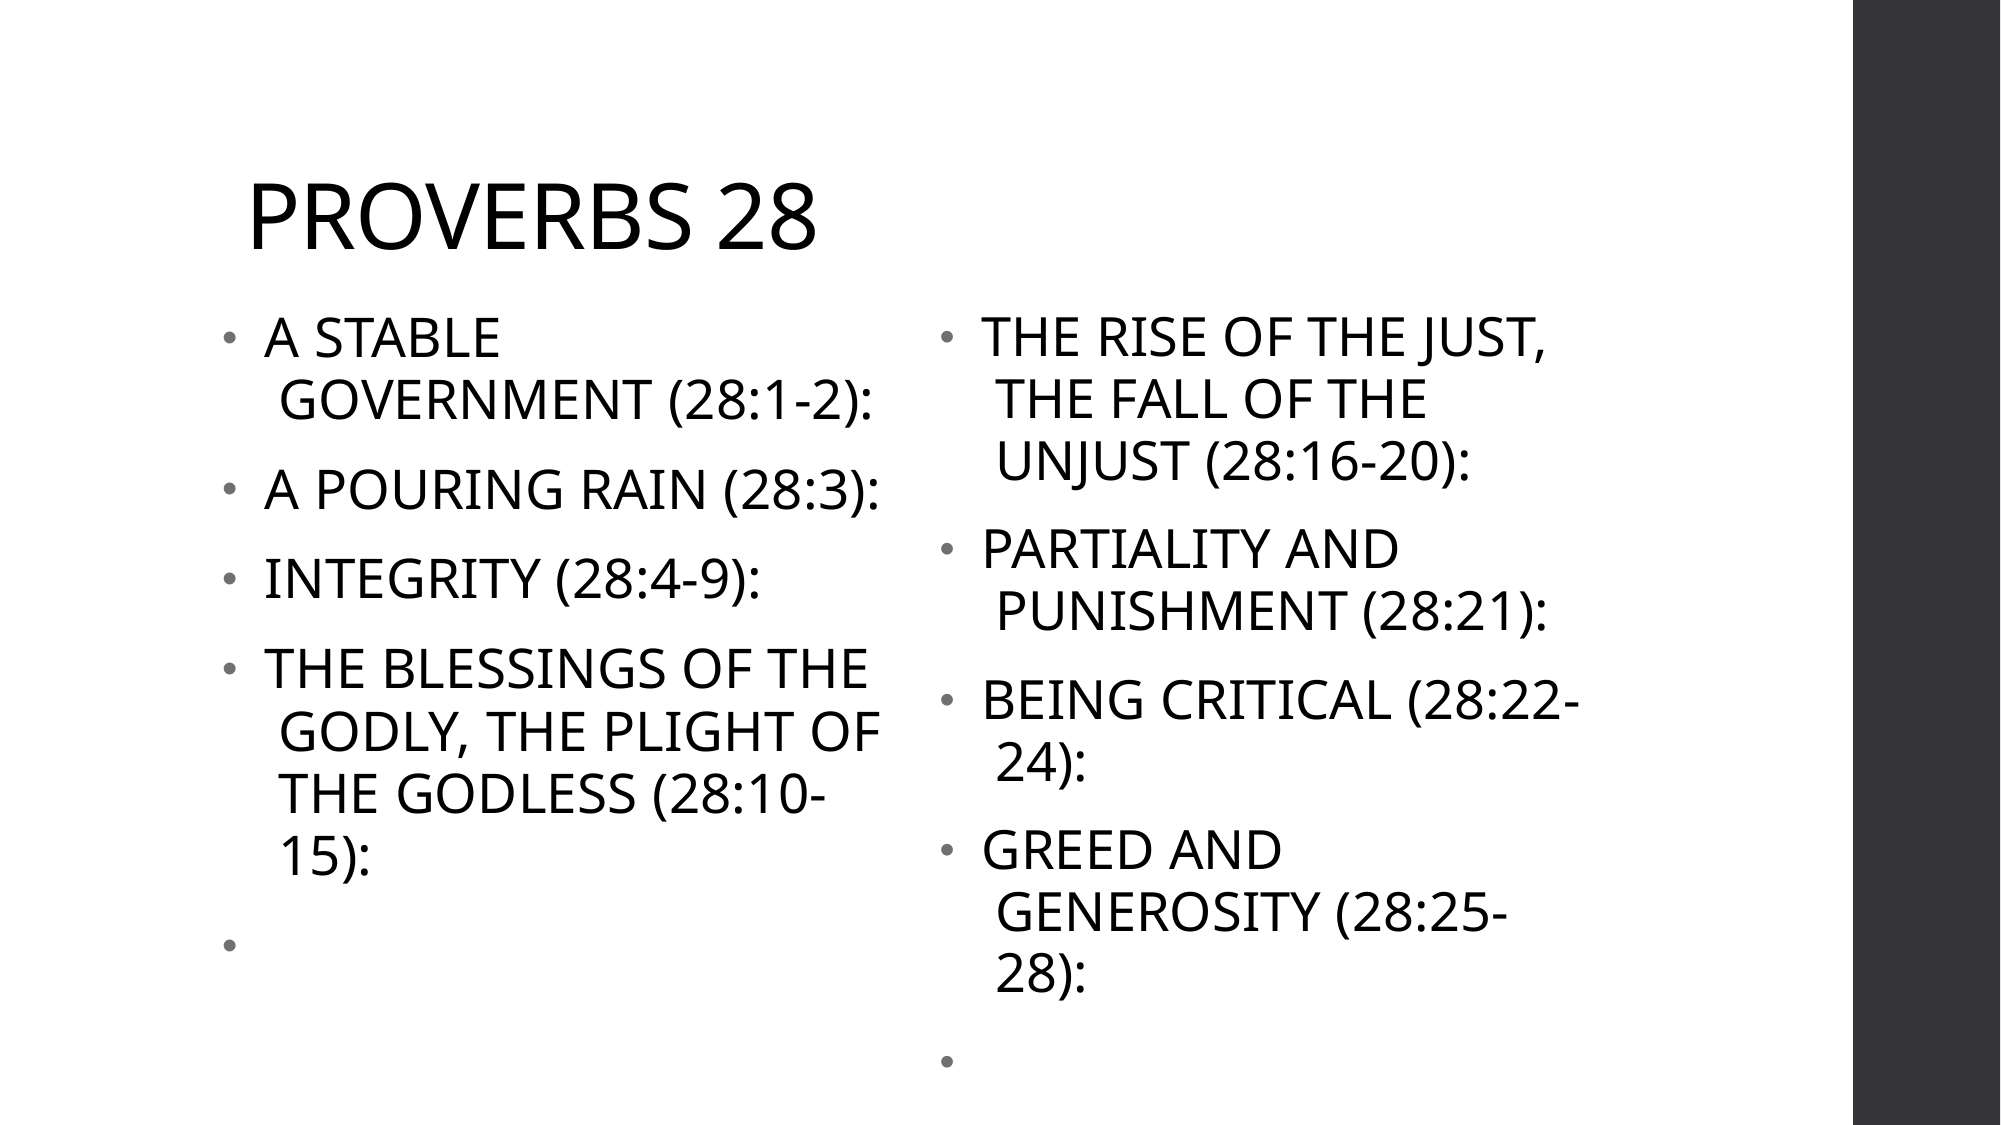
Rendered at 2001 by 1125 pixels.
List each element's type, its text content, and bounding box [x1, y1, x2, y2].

list THE RISE OF THE JUST, THE FALL OF THE UNJUST (28:16-20): PARTIALITY AND PUNISHMENT (28:21): BEING CRITICAL (28:22-24): GREED AND GENEROSITY (28:25-28): [924, 299, 1617, 1014]
title PROVERBS 28 [206, 60, 1797, 278]
list A STABLE GOVERNMENT (28:1-2): A POURING RAIN (28:3): INTEGRITY (28:4-9): THE BLESSINGS OF THE GODLY, THE PLIGHT OF THE GODLESS (28:10-15): [207, 299, 900, 1014]
